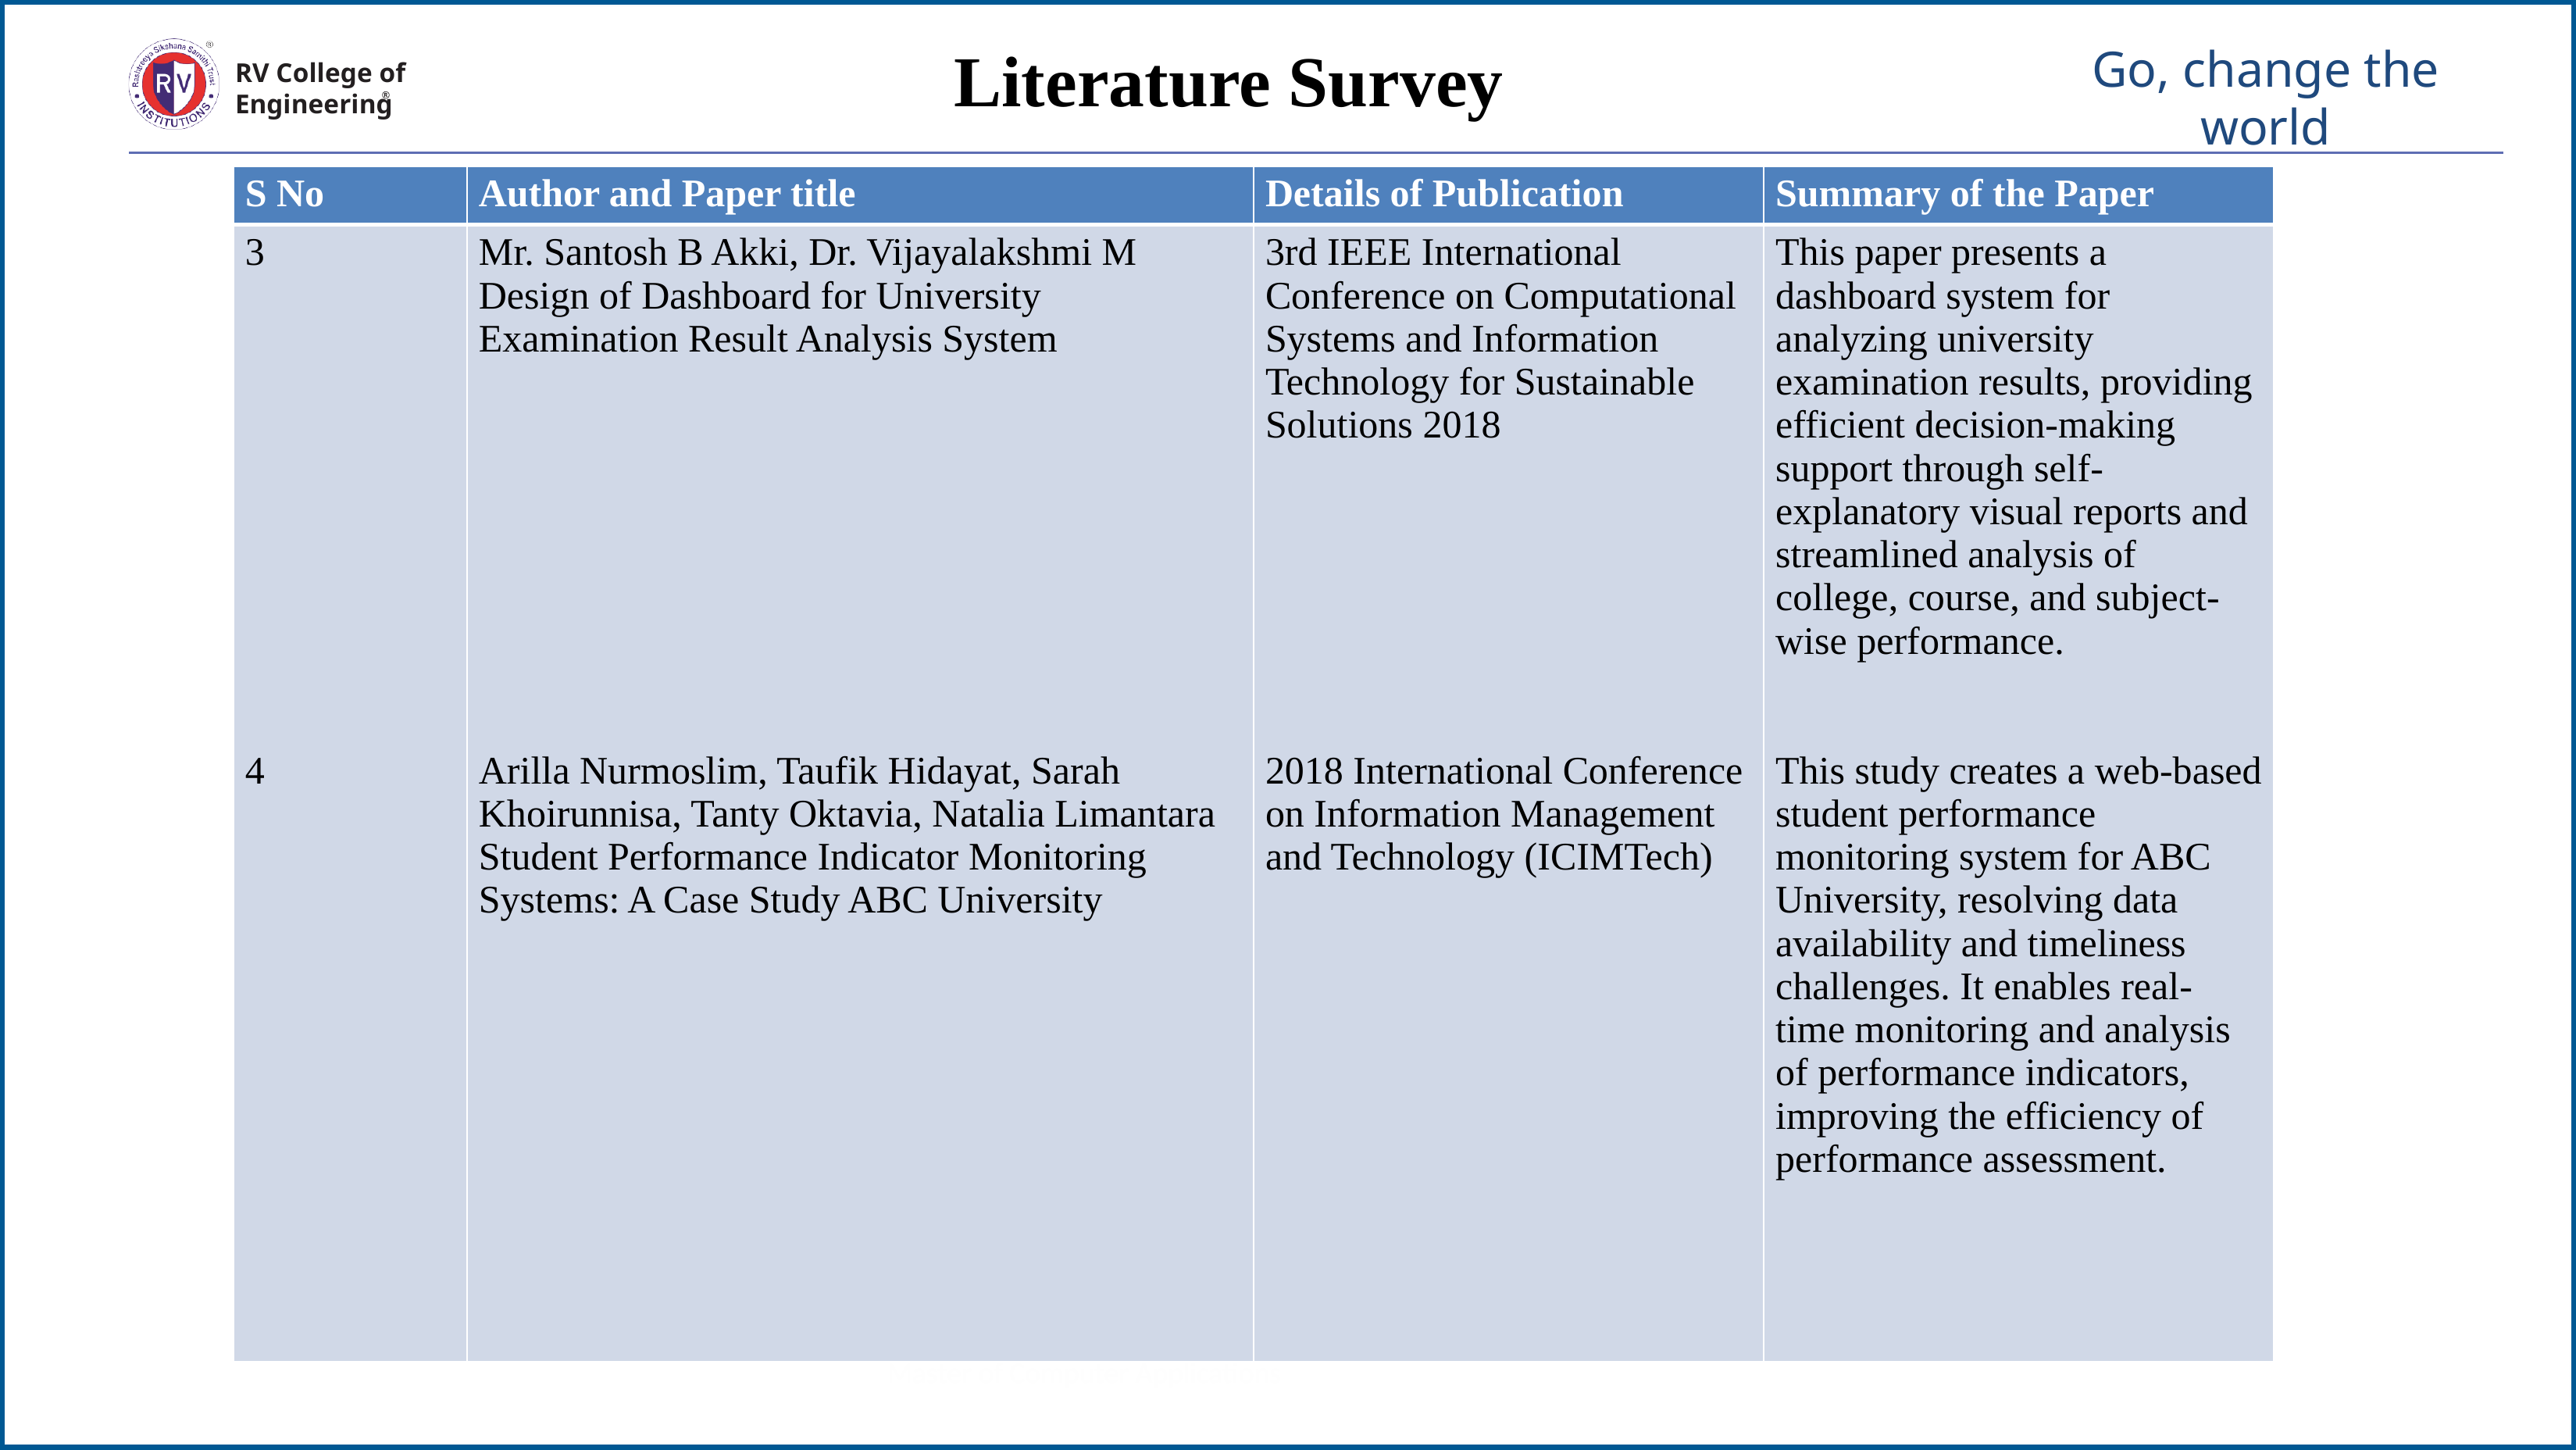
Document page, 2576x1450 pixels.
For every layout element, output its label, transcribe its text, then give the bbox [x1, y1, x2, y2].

table_header Author and Paper title [468, 167, 1253, 223]
table_cell 3rd IEEE International Conference on Computational Systems and Information Technology for Sustainable Solutions 2018 2018 International Conference on Information Management and Technology (ICIMTech) [1254, 227, 1763, 1361]
title Go, change the world [2029, 38, 2502, 139]
table_cell This paper presents a dashboard system for analyzing university examination results, providing efficient decision-making support through self-explanatory visual reports and streamlined analysis of college, course, and subject-wise performance. This study creates a web-based student performance monitoring system for ABC University, resolving data availability and timeliness challenges. It enables real-time monitoring and analysis of performance indicators, improving the efficiency of performance assessment. [1764, 227, 2273, 1361]
text_box [0, 0, 2576, 1450]
table_cell Mr. Santosh B Akki, Dr. Vijayalakshmi M Design of Dashboard for University Examination Result Analysis System Arilla Nurmoslim, Taufik Hidayat, Sarah Khoirunnisa, Tanty Oktavia, Natalia Limantara Student Performance Indicator Monitoring Systems: A Case Study ABC University [468, 227, 1253, 1361]
text_box RV College of Engineering [233, 55, 439, 119]
table_header S No [234, 167, 466, 223]
table_header Summary of the Paper [1764, 167, 2273, 223]
text_box Literature Survey [648, 37, 1811, 120]
table_header Details of Publication [1254, 167, 1763, 223]
table_cell 3 4 [234, 227, 466, 1361]
